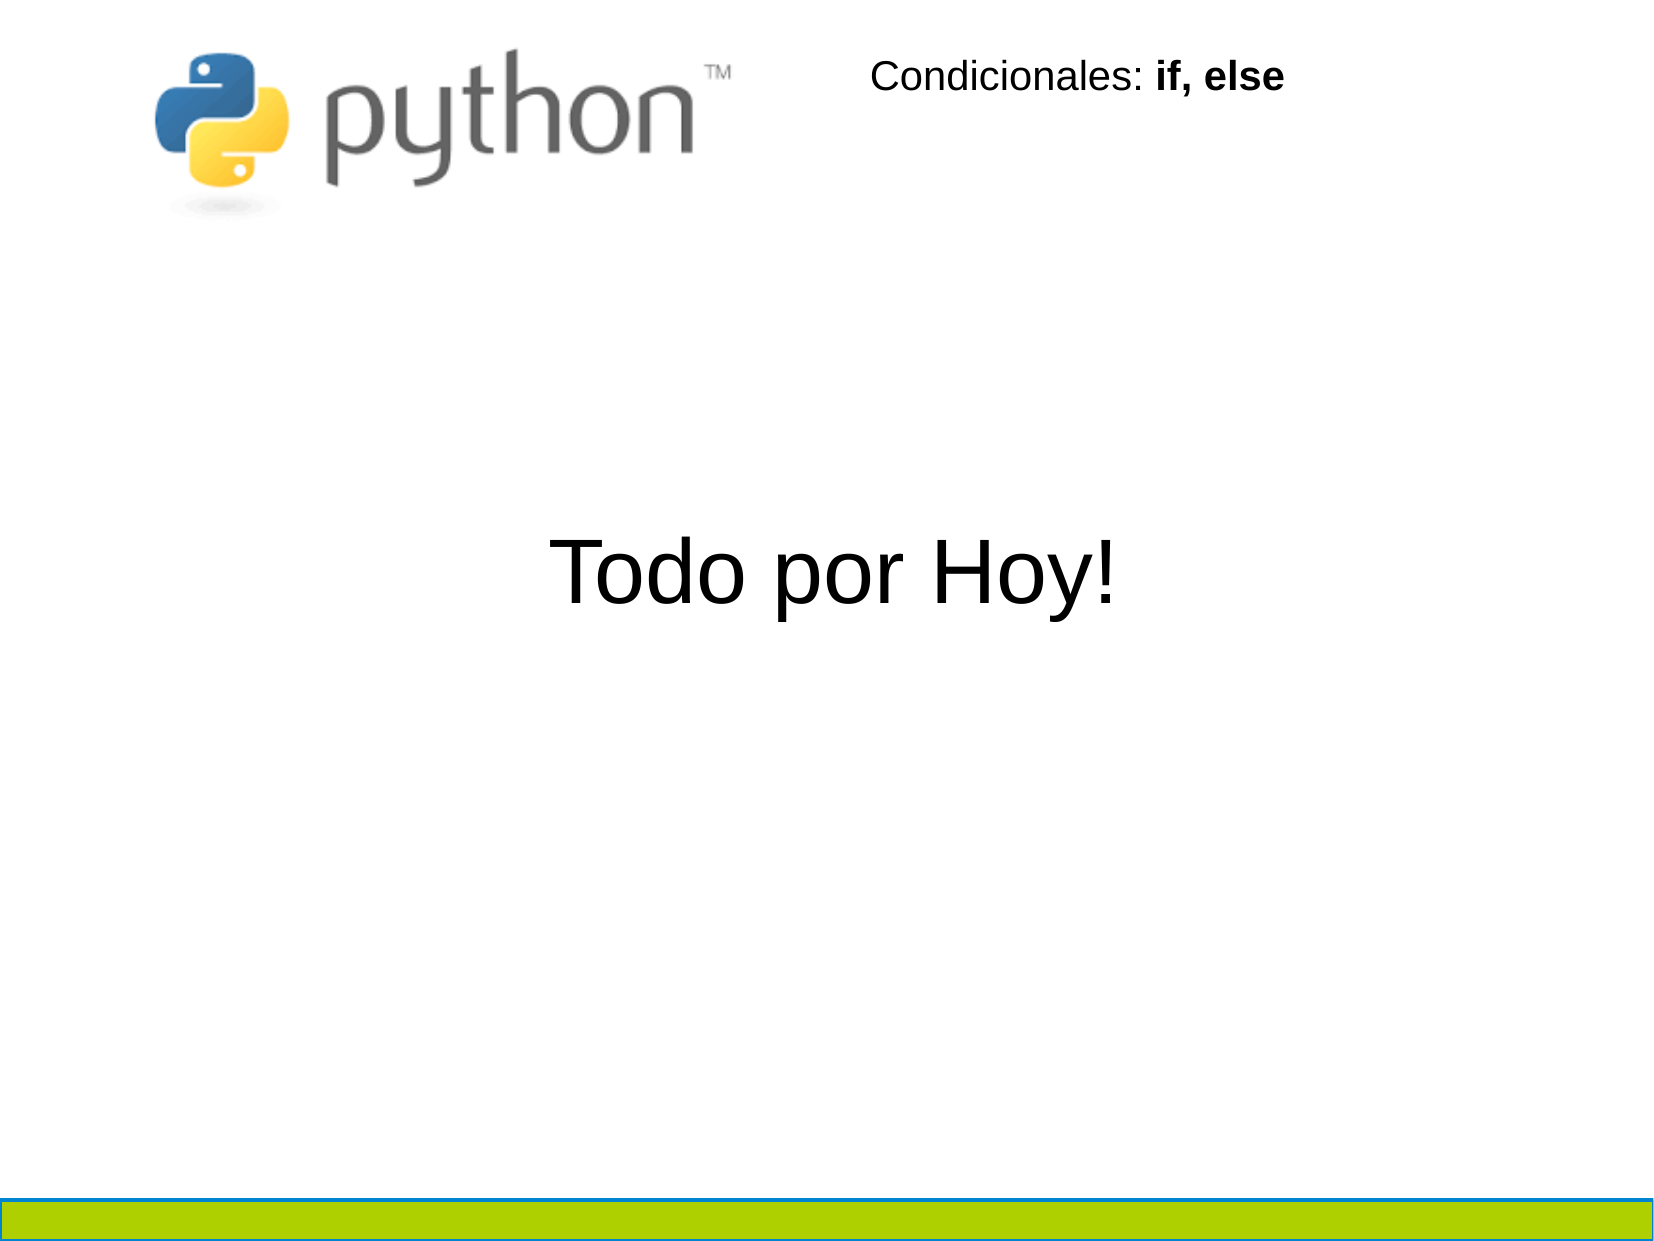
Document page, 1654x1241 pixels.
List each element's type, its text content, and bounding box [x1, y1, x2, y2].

text_box [0, 1200, 1654, 1241]
picture [60, 14, 787, 259]
title Todo por Hoy! [90, 467, 1579, 676]
text_box Condicionales: if, else [855, 45, 1651, 121]
